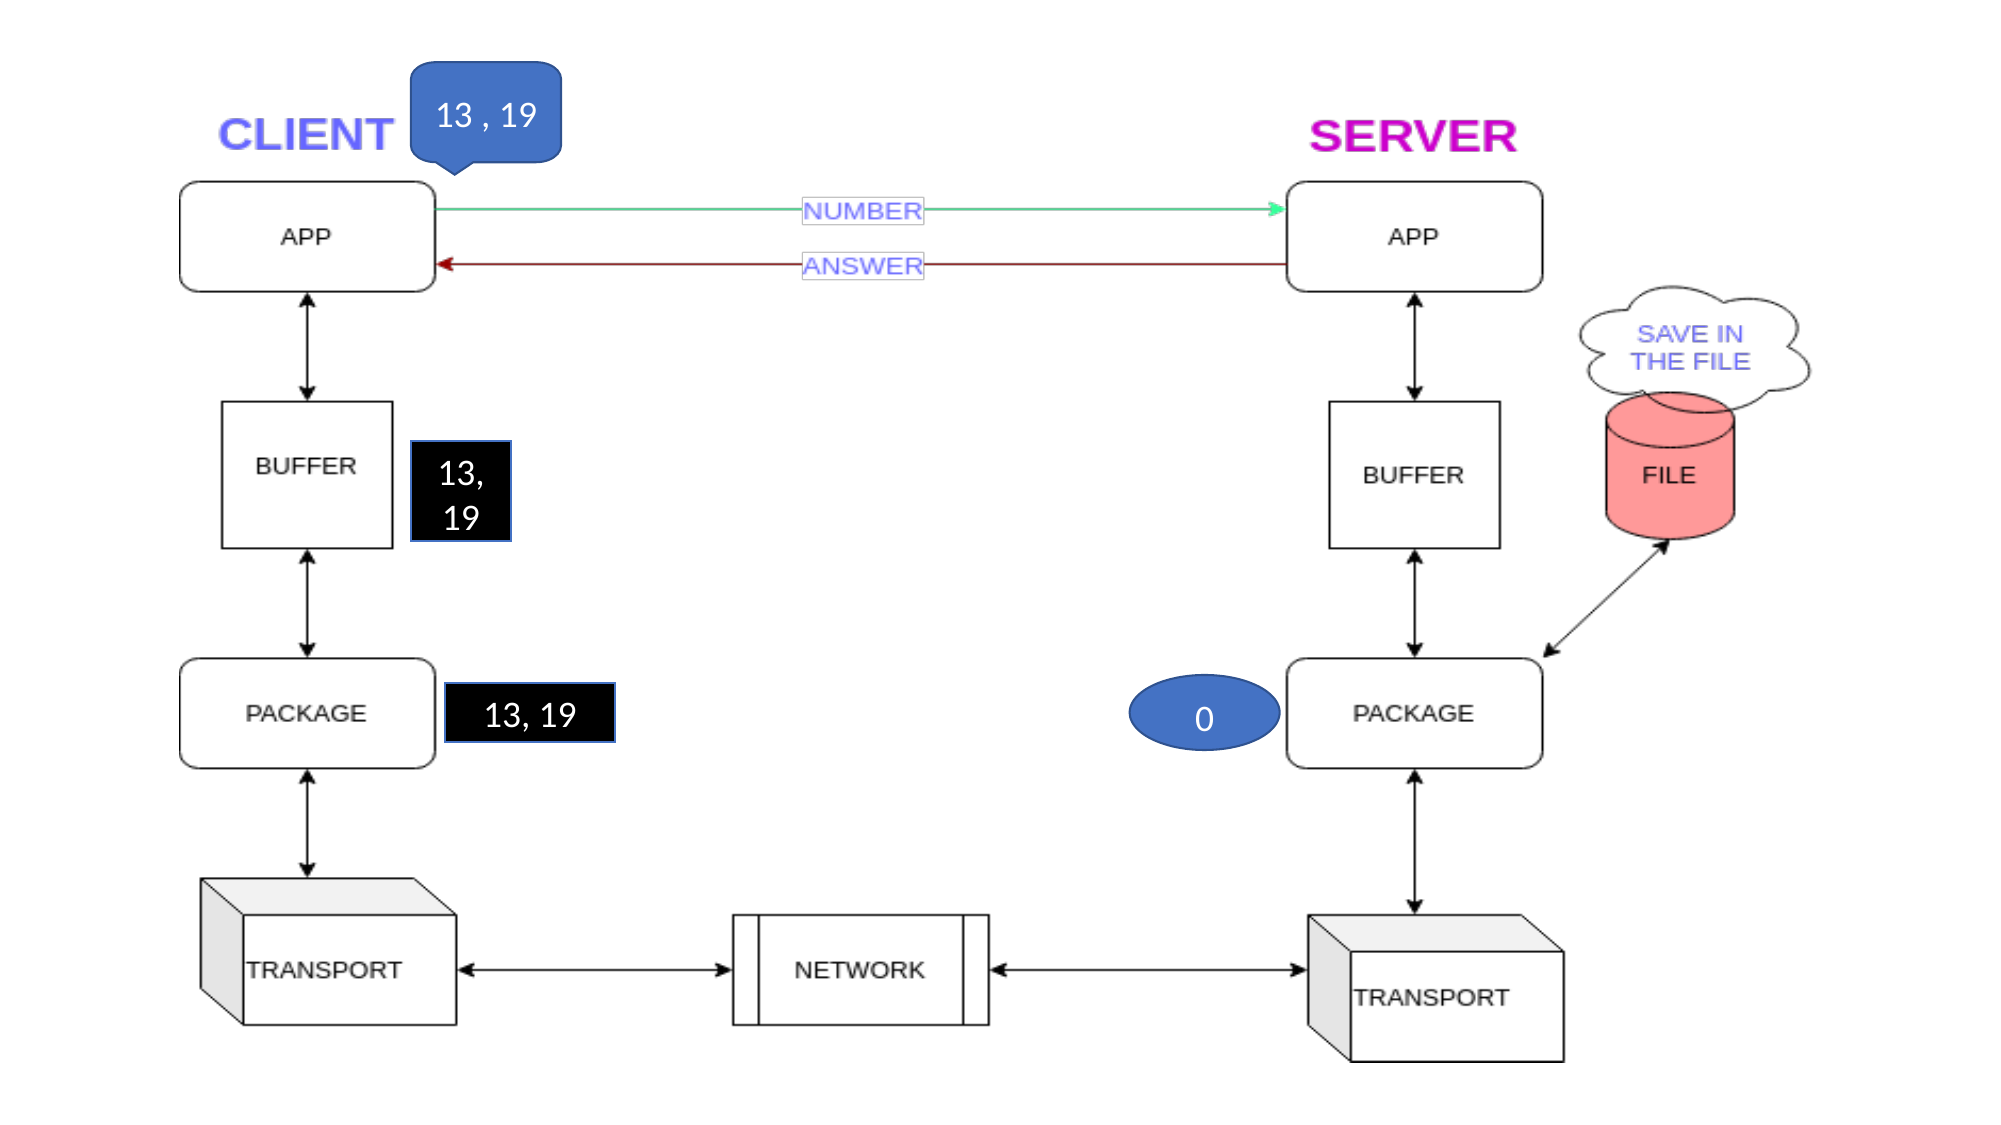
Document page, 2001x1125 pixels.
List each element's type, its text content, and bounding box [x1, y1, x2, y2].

text_box 13 , 19 [410, 62, 562, 175]
text_box 13, 19 [445, 683, 615, 742]
text_box 0 [1129, 675, 1280, 751]
text_box 13, 19 [411, 441, 511, 541]
picture [179, 62, 1821, 1063]
